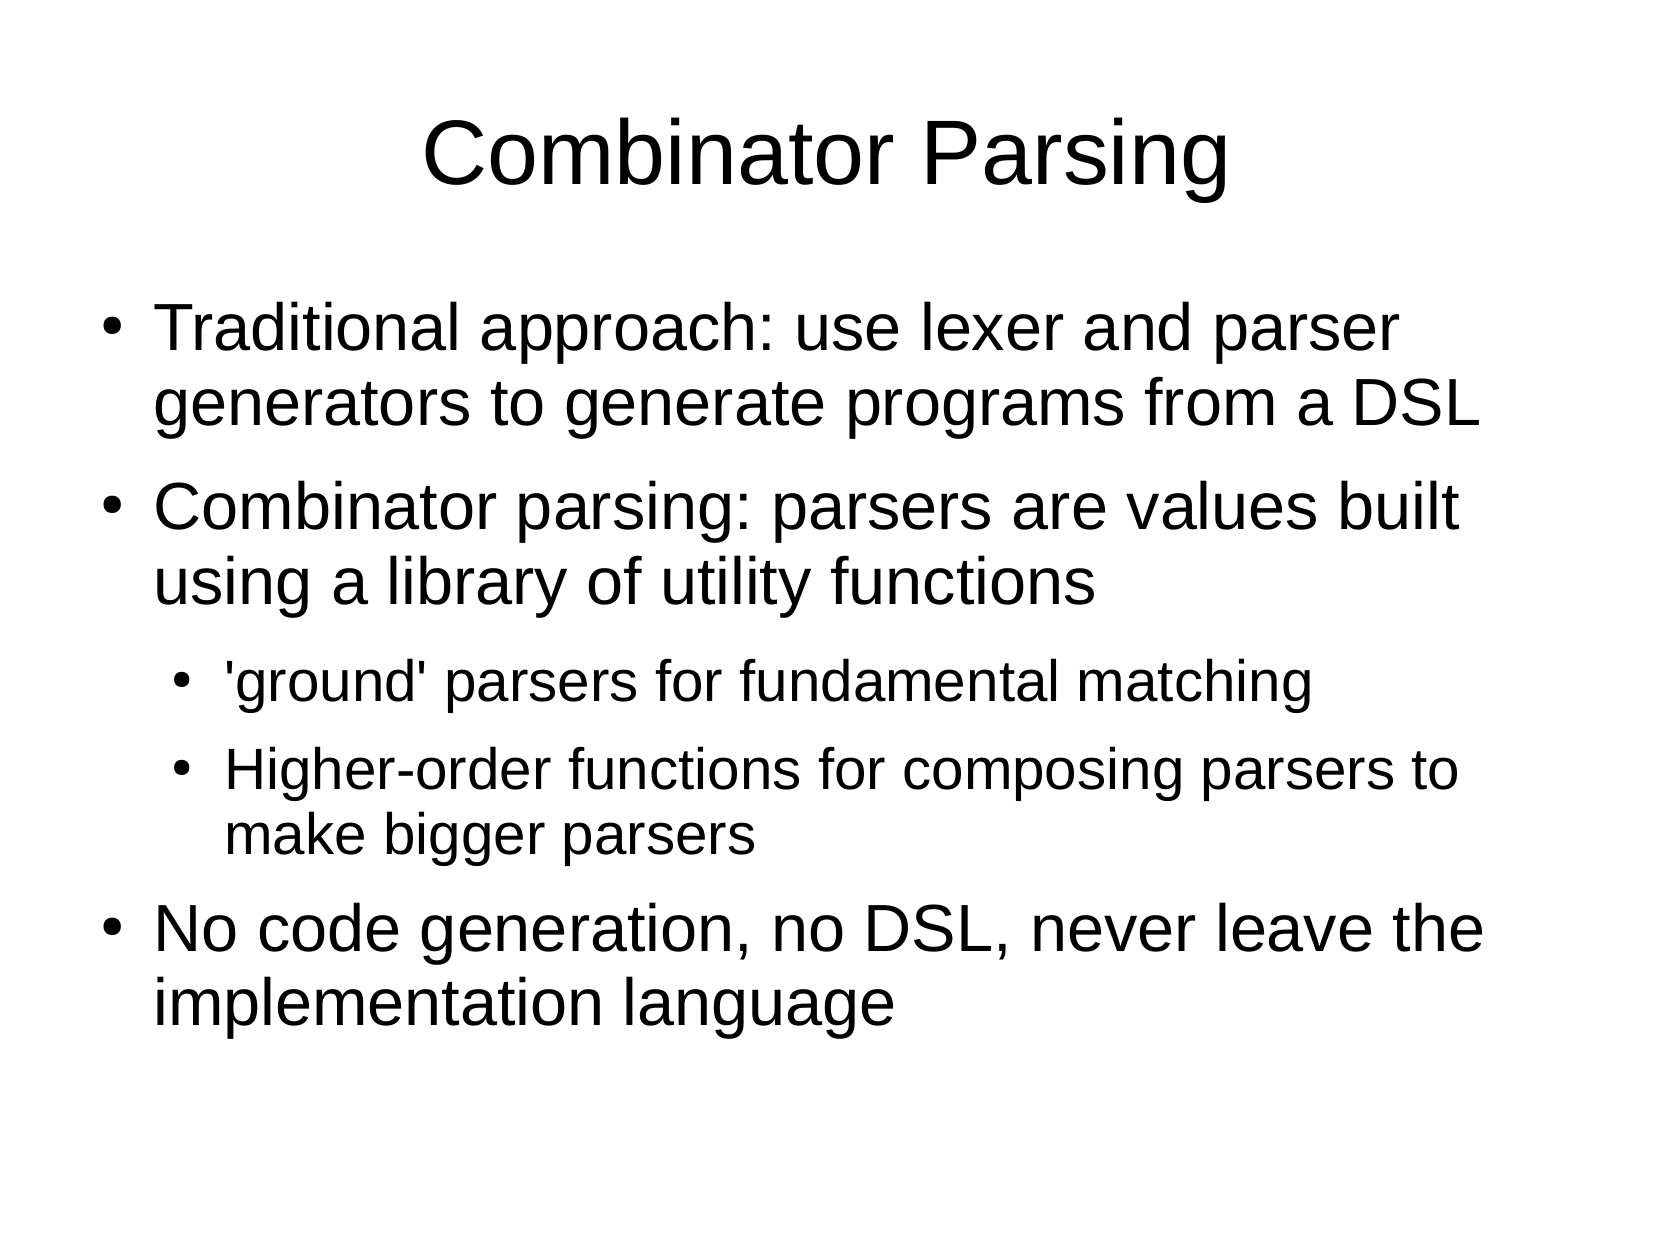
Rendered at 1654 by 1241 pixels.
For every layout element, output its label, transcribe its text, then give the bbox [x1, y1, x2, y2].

list Traditional approach: use lexer and parser generators to generate programs from a DSL Combinator parsing: parsers are values built using a library of utility functions 'ground' parsers for fundamental matching Higher-order functions for composing parsers to make bigger parsers No code generation, no DSL, never leave the implementation language [82, 290, 1571, 1109]
title Combinator Parsing [82, 56, 1571, 250]
